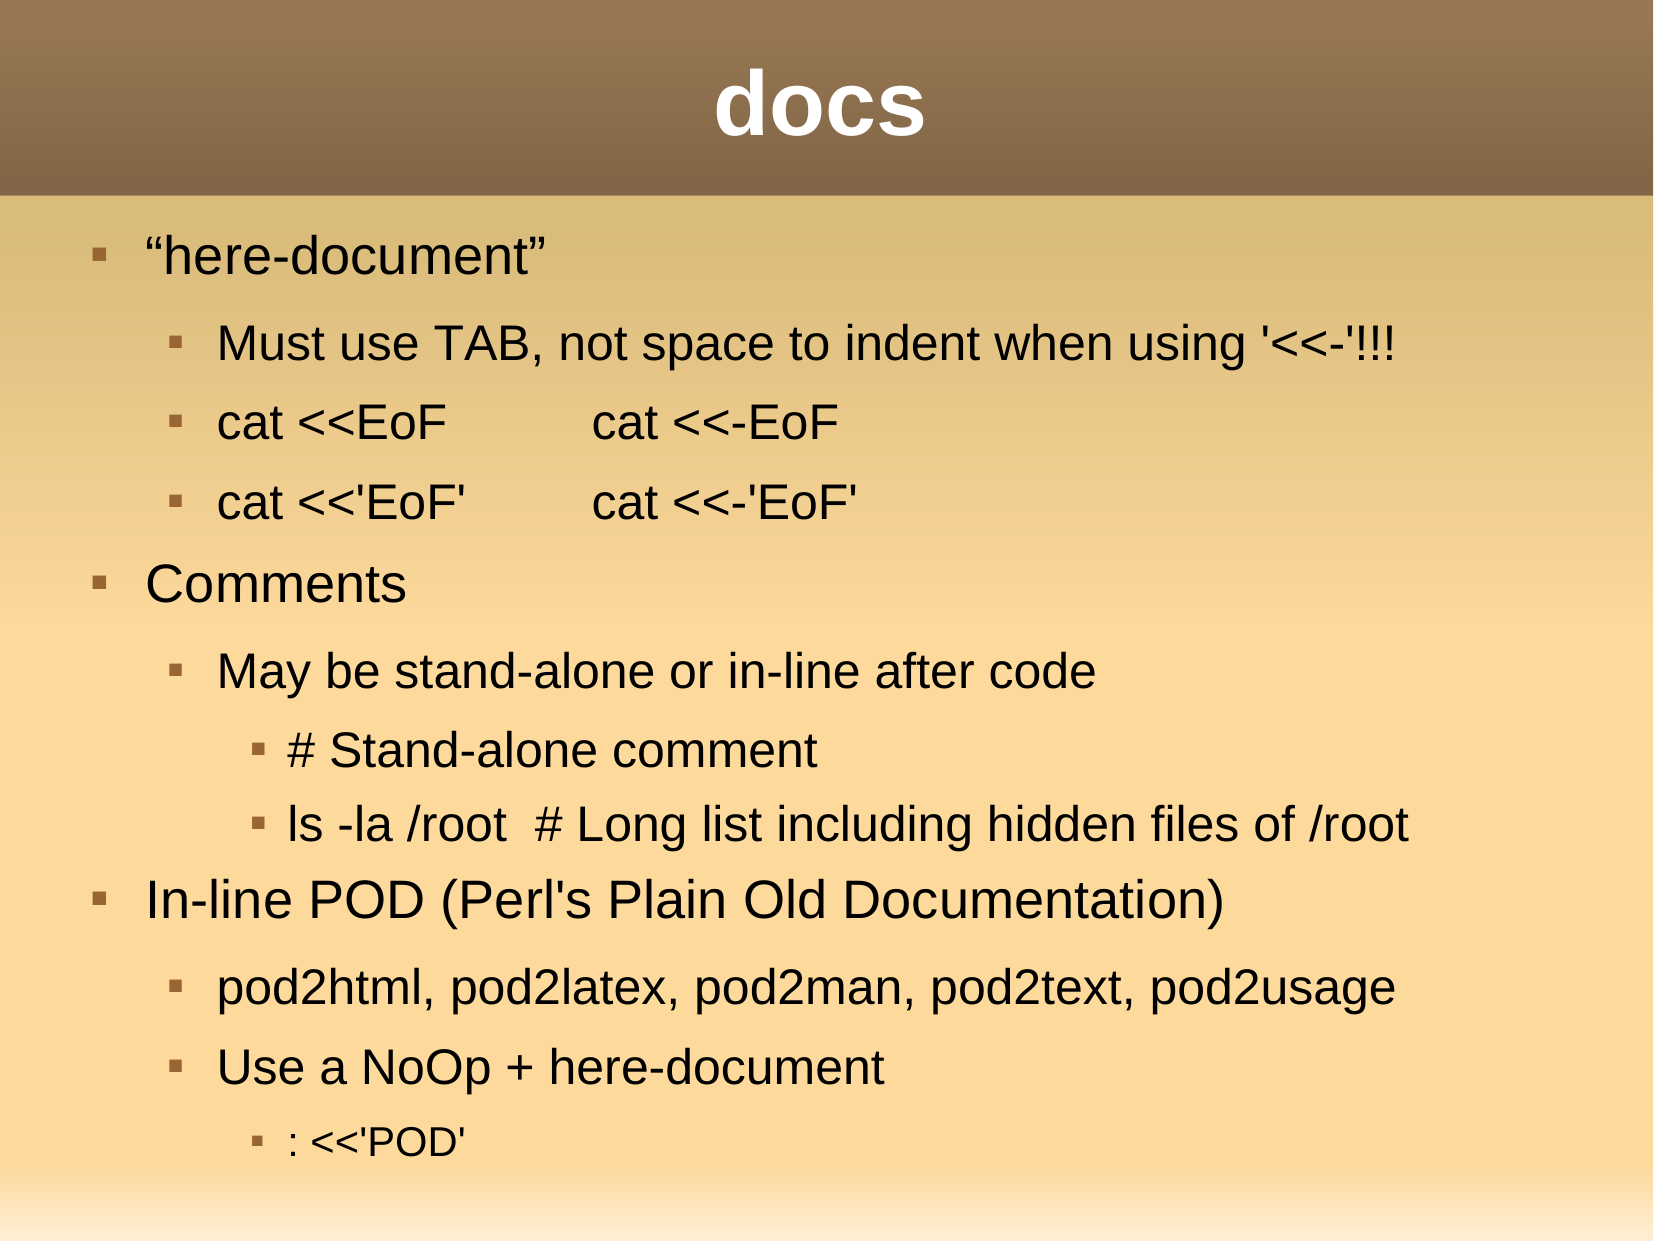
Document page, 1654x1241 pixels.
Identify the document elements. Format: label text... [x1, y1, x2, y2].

picture [0, 0, 1654, 1241]
title docs [76, 0, 1565, 208]
list “here-document” Must use TAB, not space to indent when using '<<-'!!! cat <<EoF cat <<-EoF cat <<'EoF' cat <<-'EoF' Comments May be stand-alone or in-line after code # Stand-alone comment ls -la /root # Long list including hidden files of /root In-line POD (Perl's Plain Old Documentation) pod2html, pod2latex, pod2man, pod2text, pod2usage Use a NoOp + here-document : <<'POD' [74, 225, 1563, 1178]
